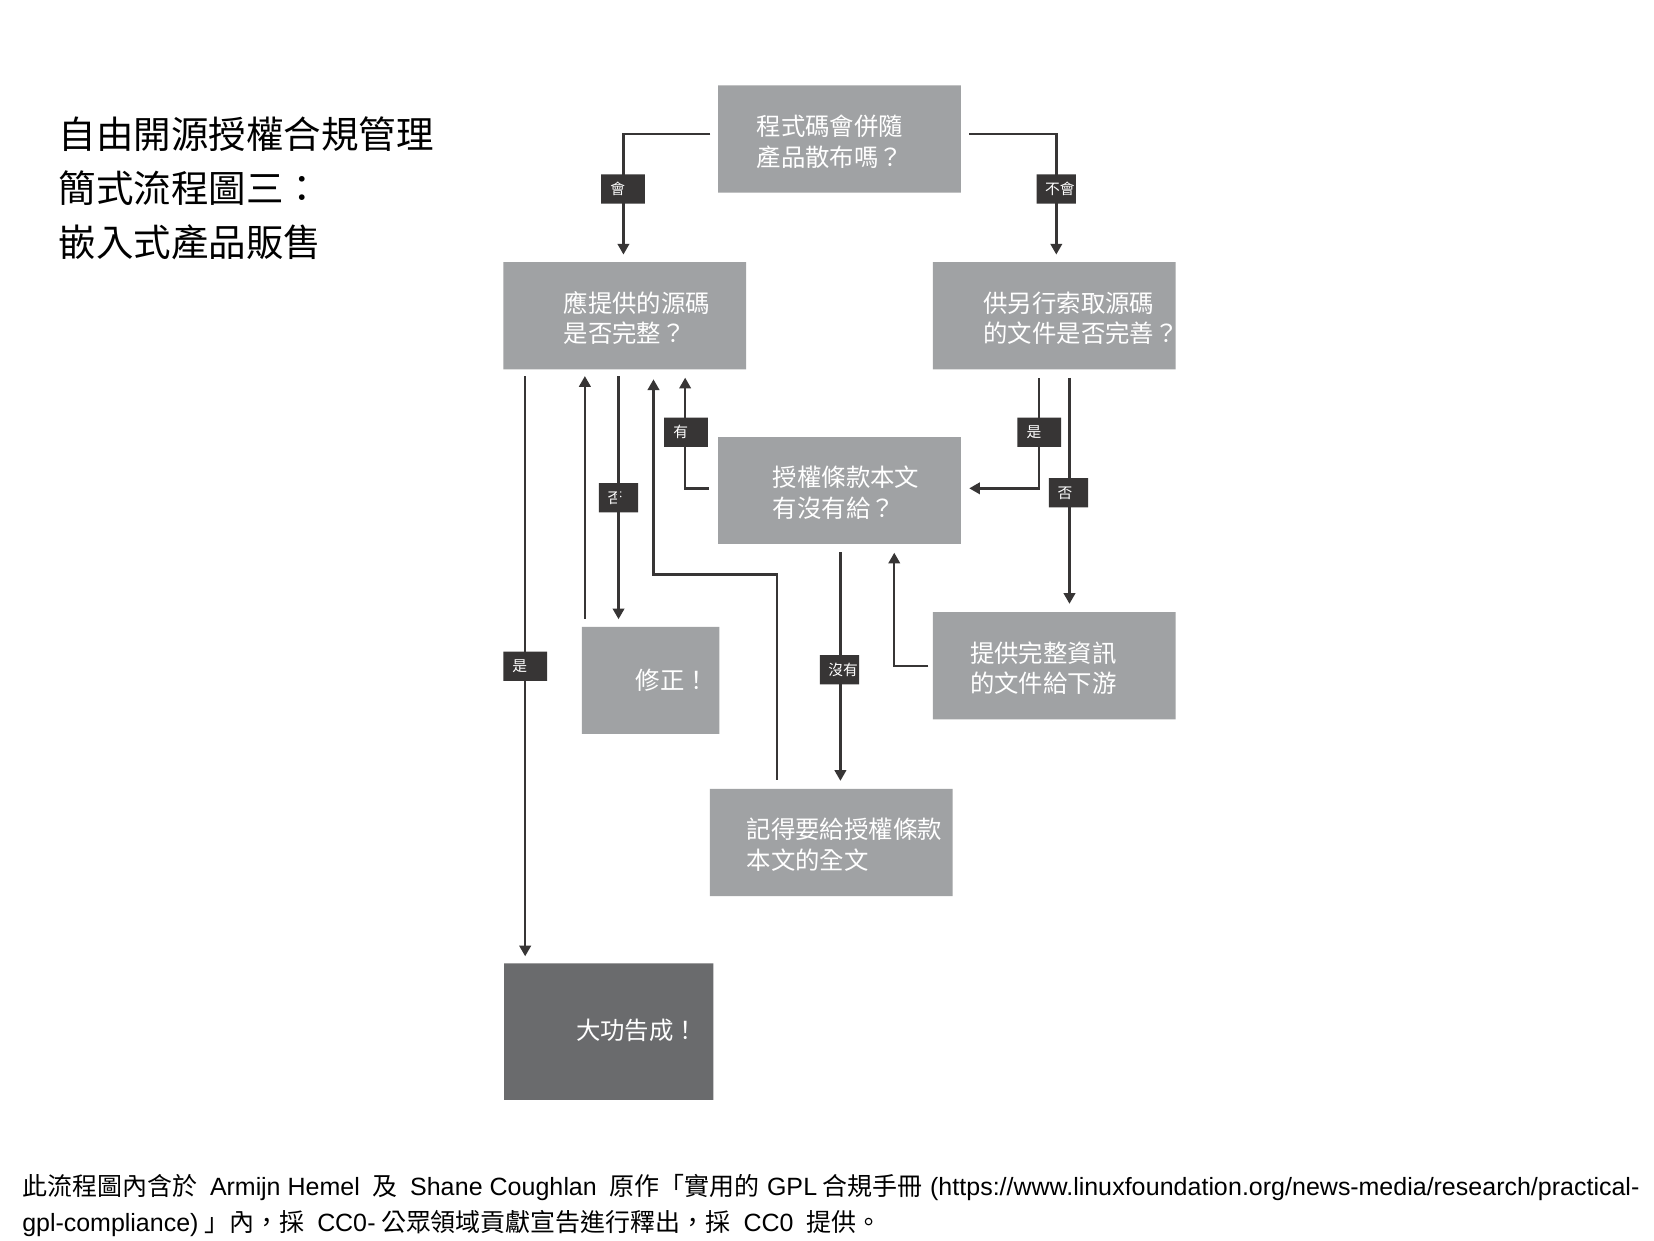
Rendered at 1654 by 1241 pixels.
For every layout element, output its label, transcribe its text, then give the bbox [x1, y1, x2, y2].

text_box 此流程圖內含於 Armijn Hemel 及 Shane Coughlan 原作「實用的GPL合規手冊(https://www.linuxfoundation.org/news-media/research/practical-gpl-compliance)」內，採 CC0-公眾領域貢獻宣告進行釋出，採 CC0 提供。 [7, 1158, 1654, 1233]
text_box 自由開源授權合規管理 簡式流程圖三： 嵌入式產品販售 [44, 97, 449, 245]
picture [502, 0, 1177, 1101]
